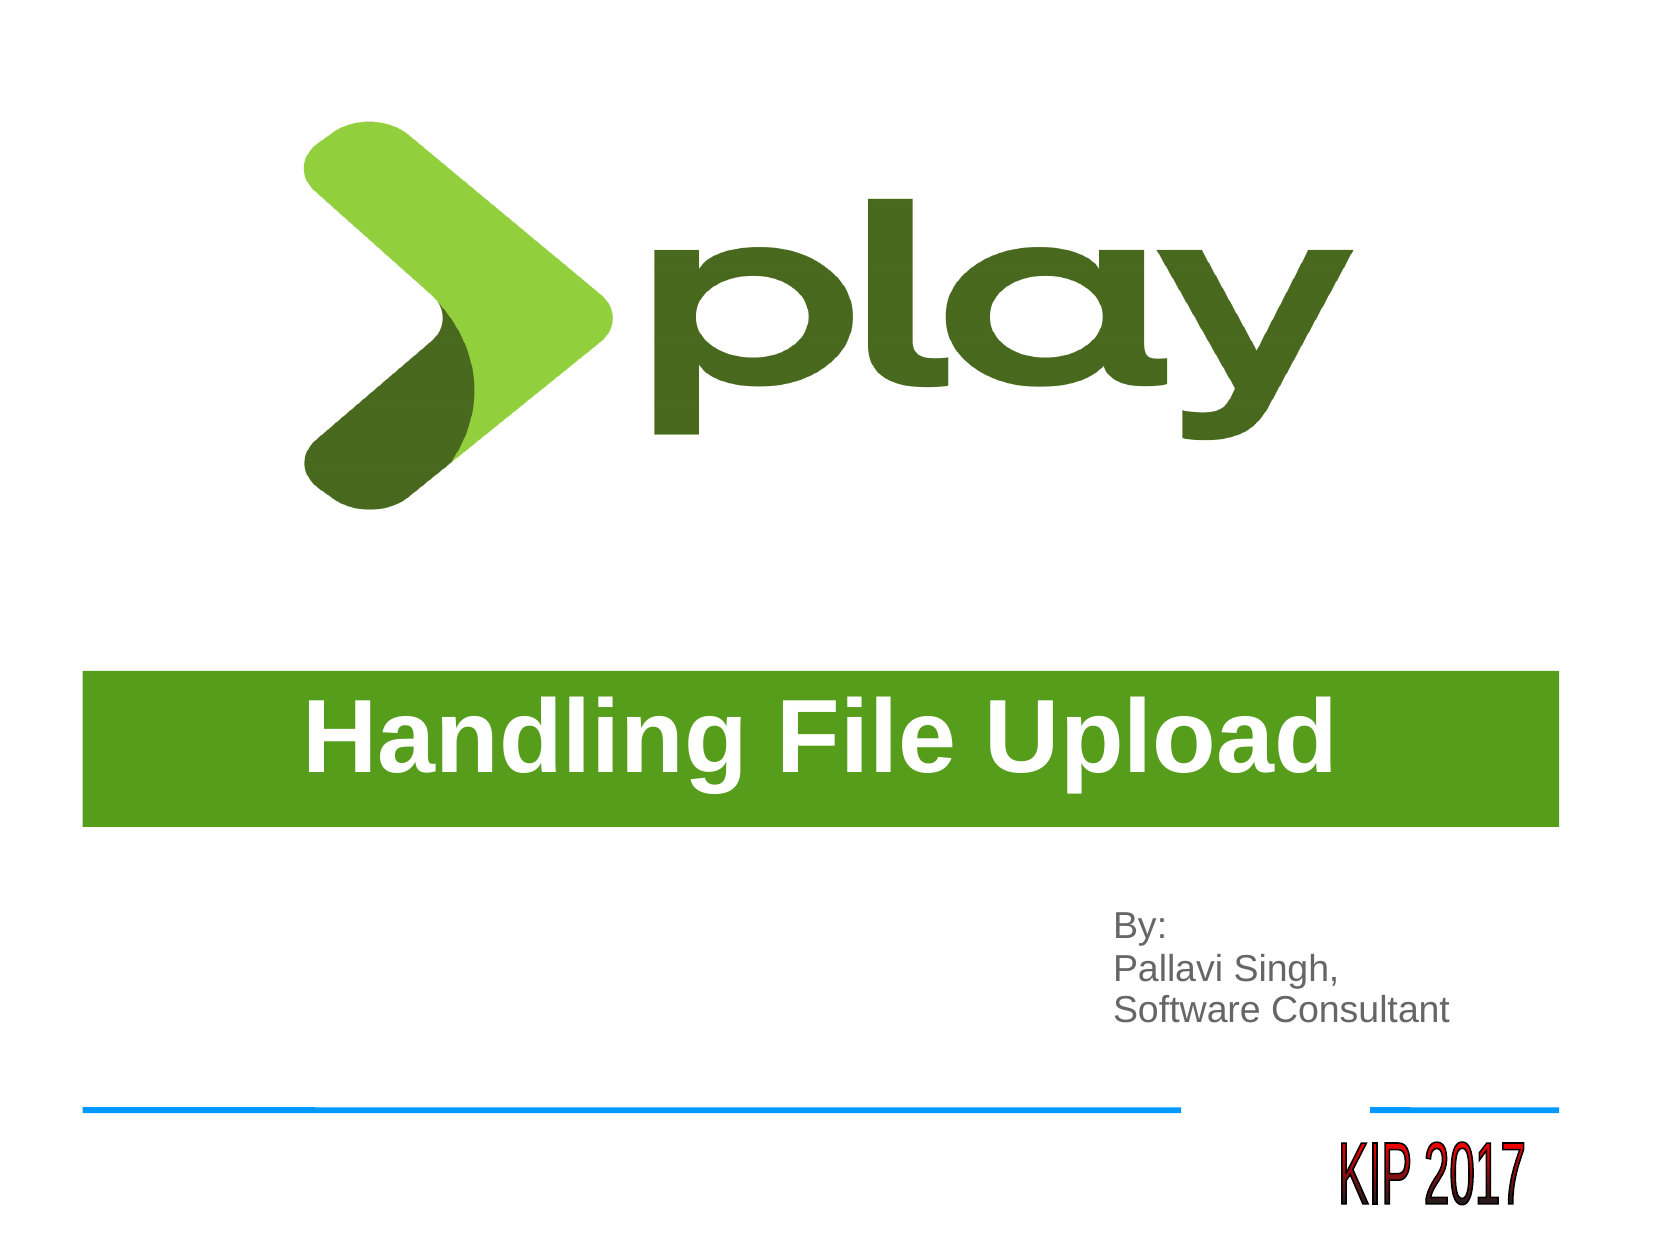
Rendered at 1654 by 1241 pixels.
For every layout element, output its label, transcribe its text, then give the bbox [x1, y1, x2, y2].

picture [236, 100, 1394, 531]
text_box By: Pallavi Singh, Software Consultant [1098, 897, 1548, 1039]
text_box Handling File Upload [82, 670, 1560, 827]
